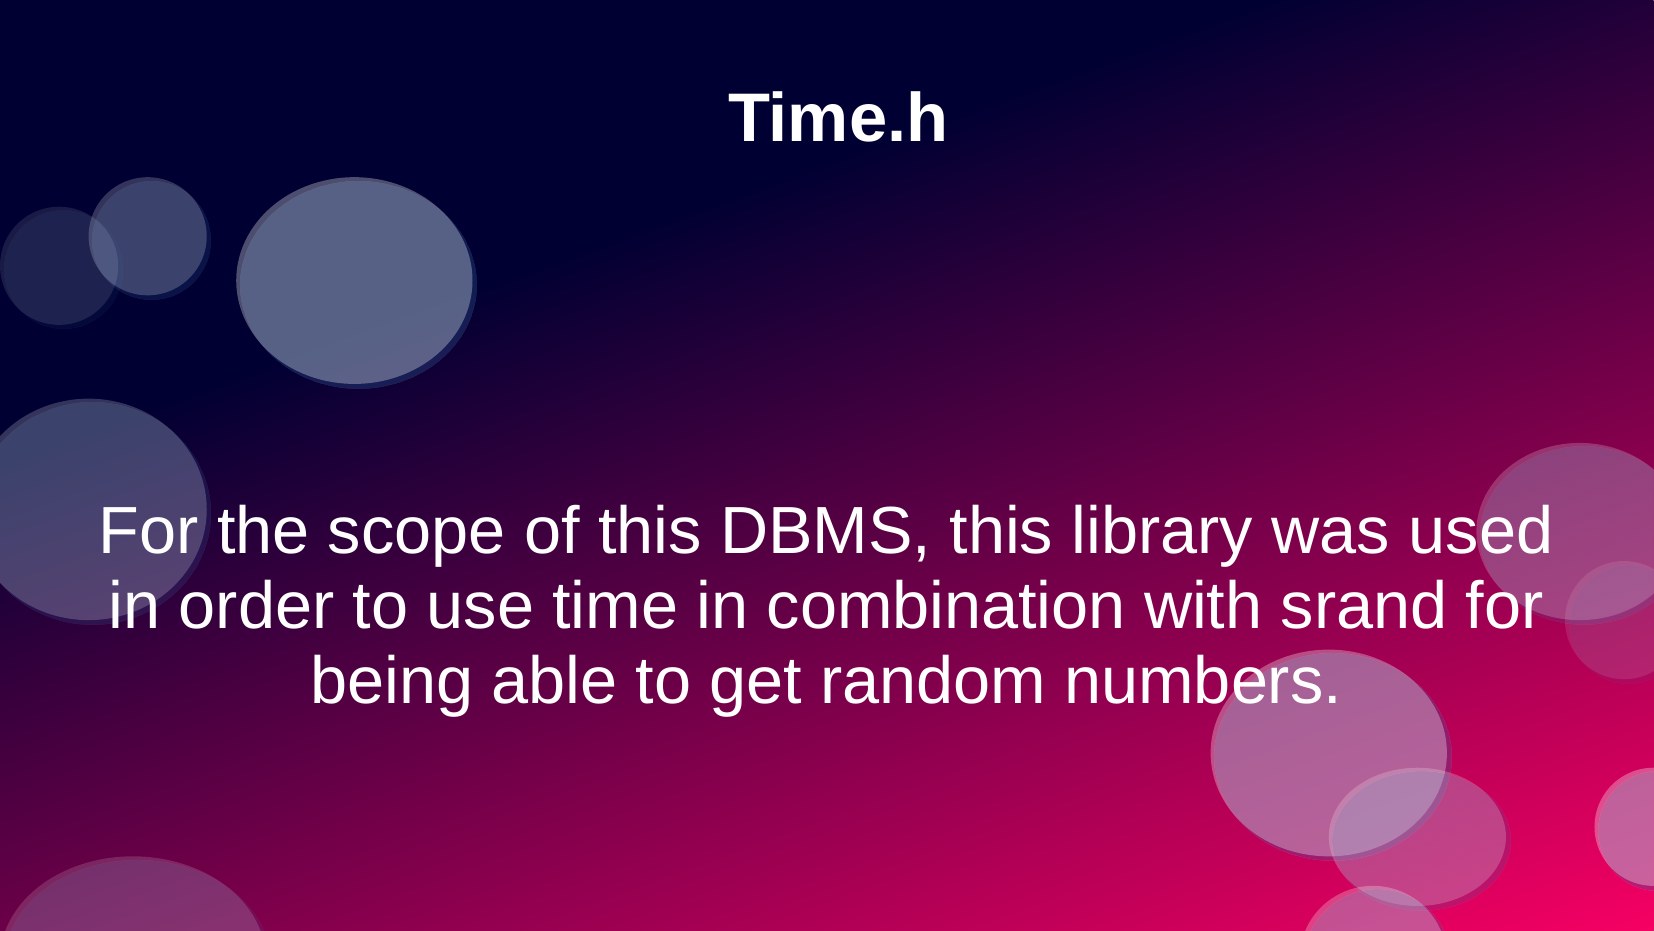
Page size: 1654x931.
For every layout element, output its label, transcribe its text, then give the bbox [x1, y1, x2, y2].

title Time.h [262, 44, 1415, 192]
subtitle For the scope of this DBMS, this library was used in order to use time in combination with srand for being able to get random numbers. [88, 428, 1565, 783]
